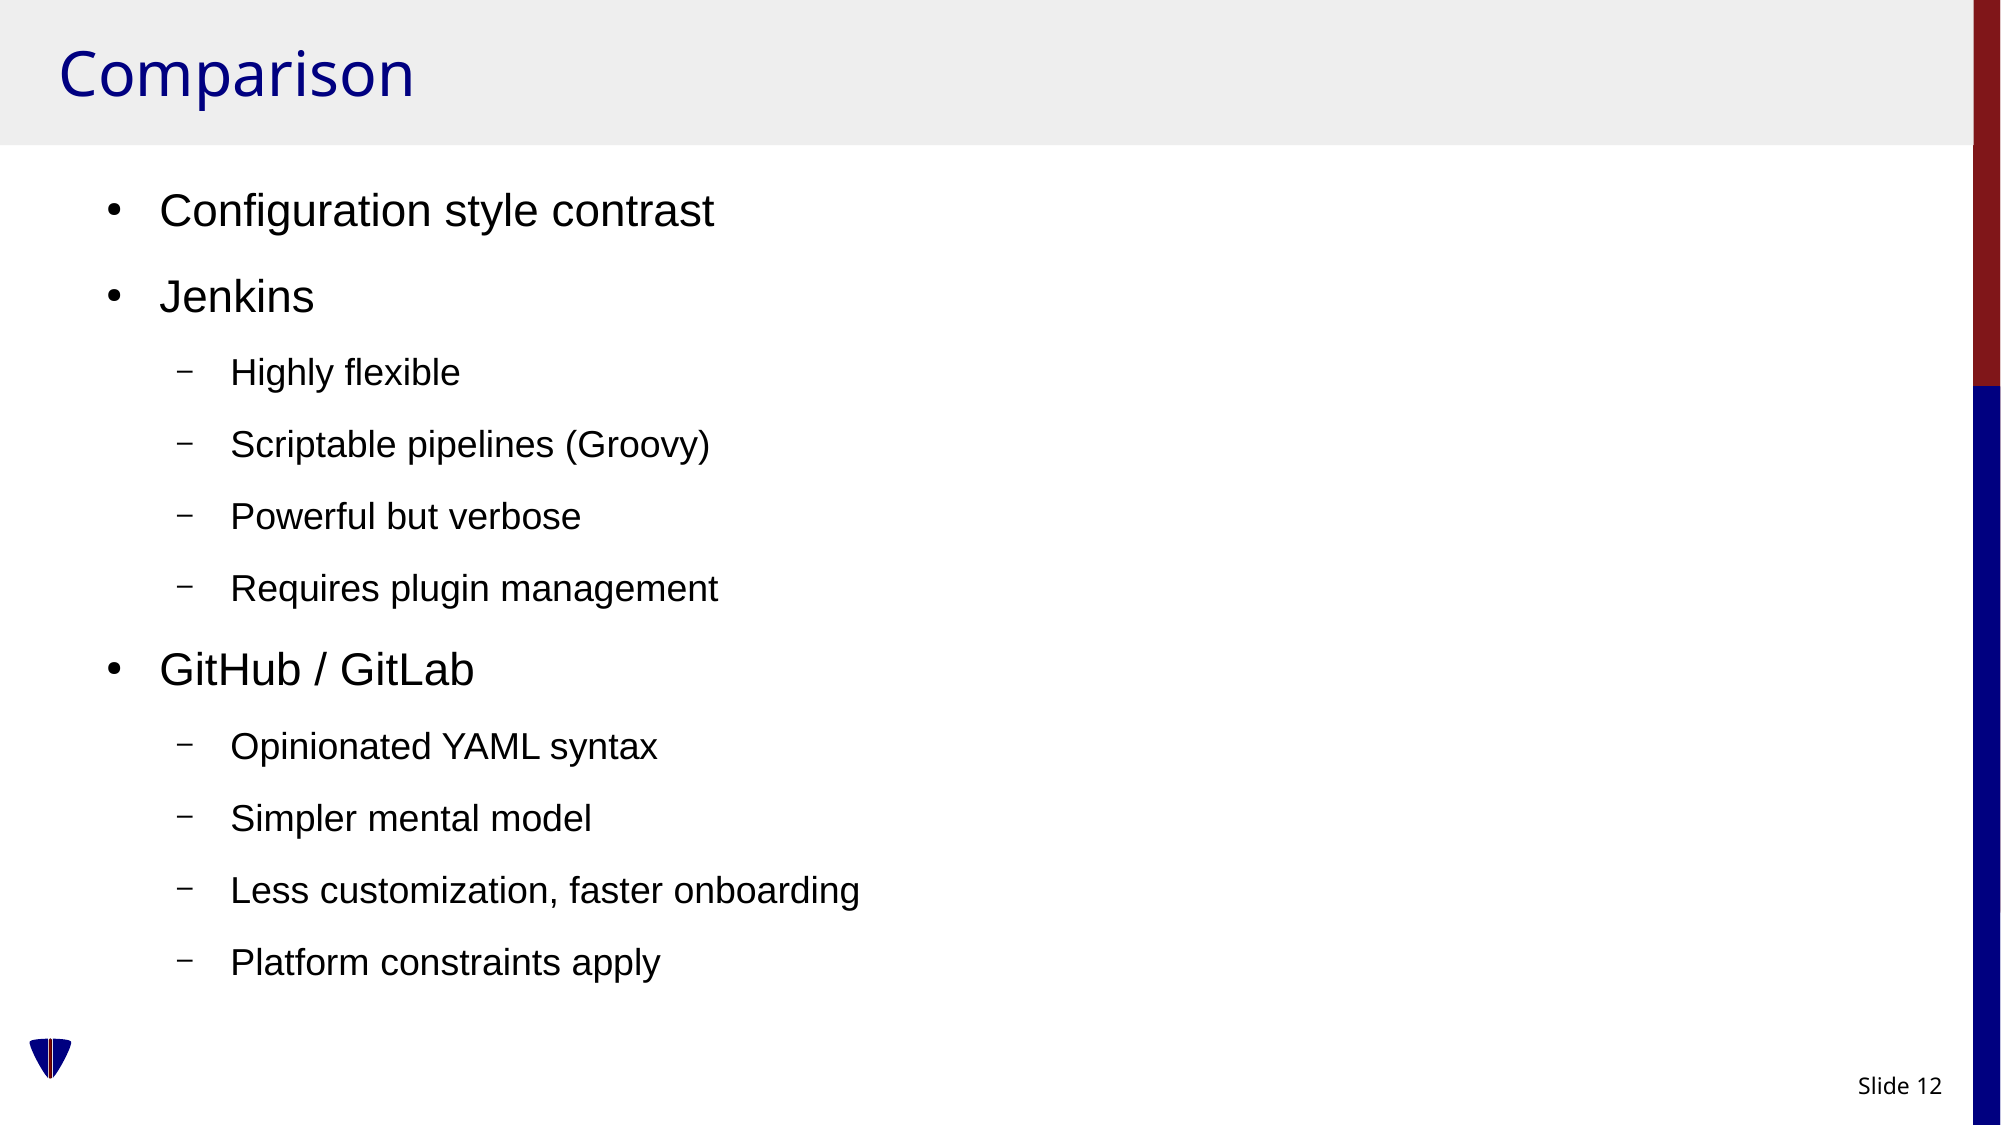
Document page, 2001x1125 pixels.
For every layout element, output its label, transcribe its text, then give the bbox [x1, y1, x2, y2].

list Configuration style contrast Jenkins Highly flexible Scriptable pipelines (Groovy) Powerful but verbose Requires plugin management GitHub / GitLab Opinionated YAML syntax Simpler mental model Less customization, faster onboarding Platform constraints apply [88, 177, 1802, 1034]
title Comparison [0, 0, 1974, 146]
